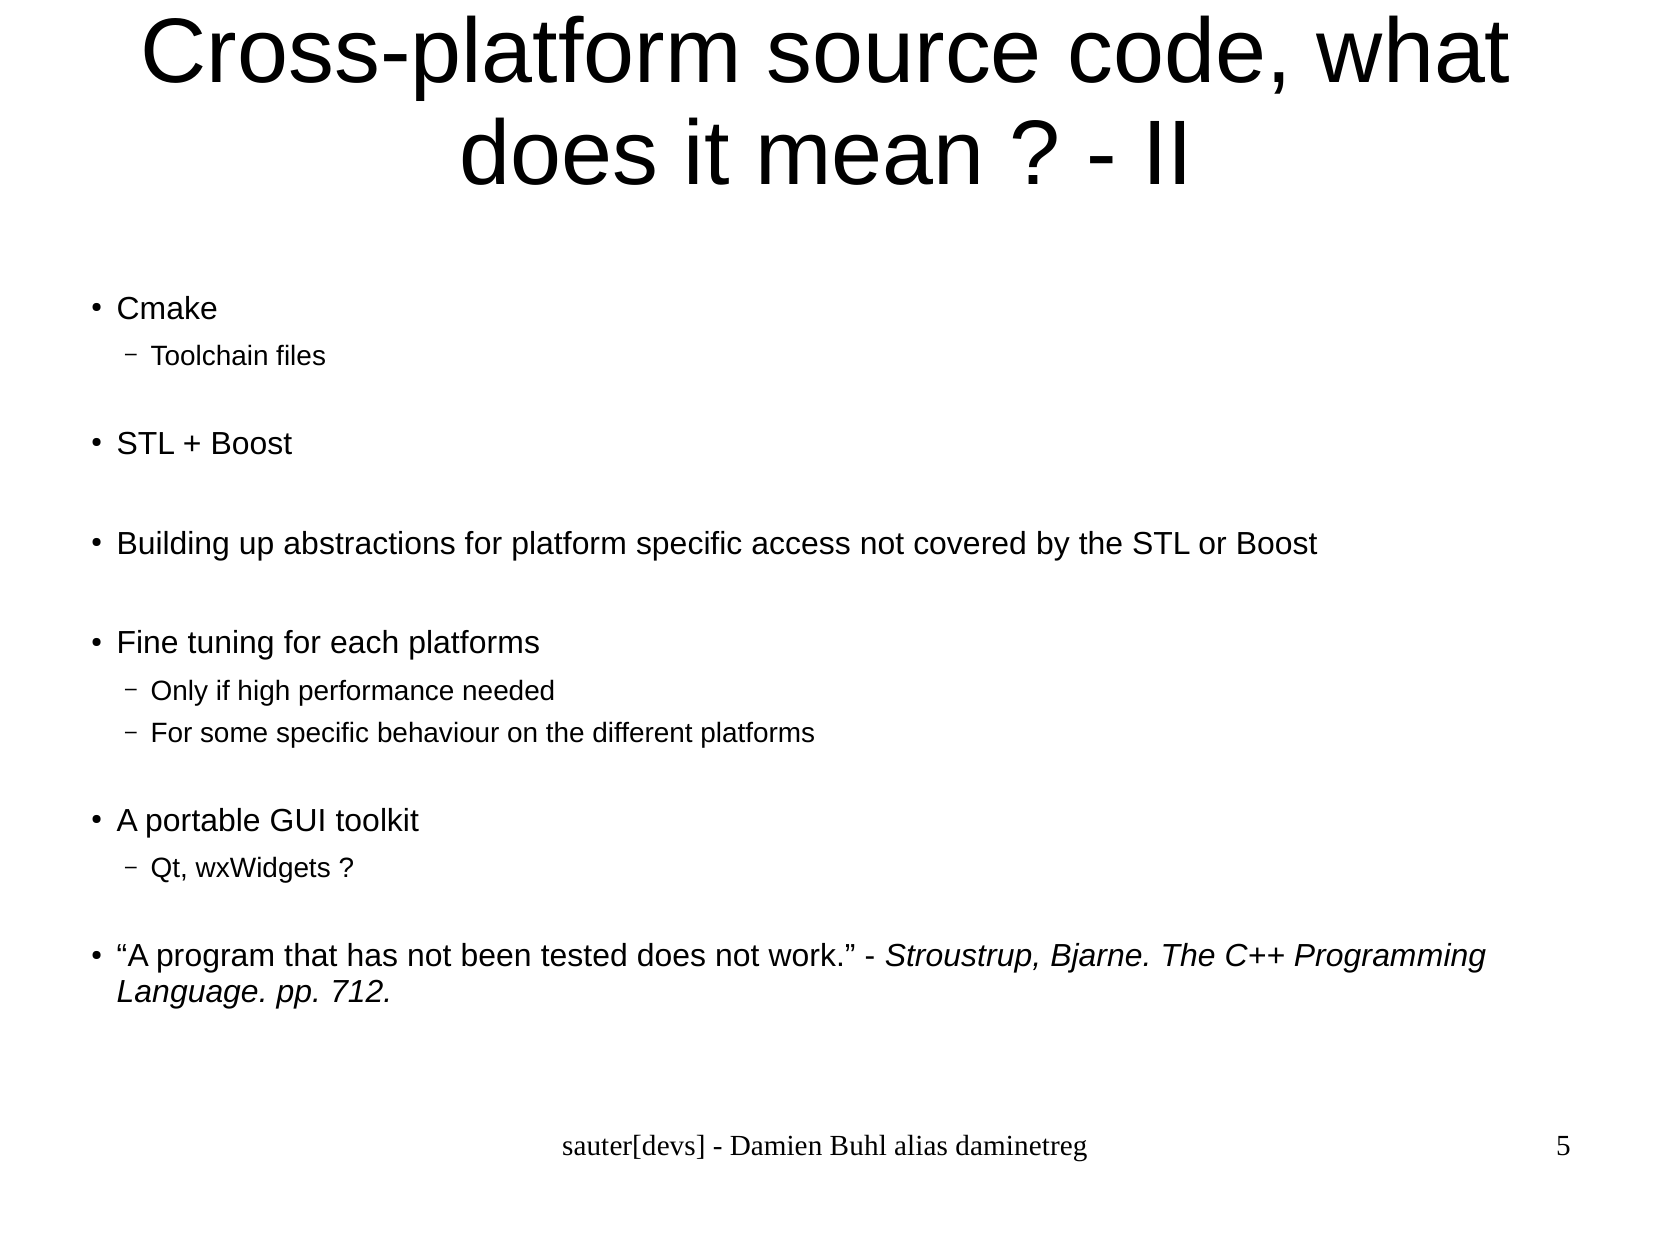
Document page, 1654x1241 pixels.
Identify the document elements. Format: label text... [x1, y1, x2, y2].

list Cmake Toolchain files STL + Boost Building up abstractions for platform specific access not covered by the STL or Boost Fine tuning for each platforms Only if high performance needed For some specific behaviour on the different platforms A portable GUI toolkit Qt, wxWidgets ? “A program that has not been tested does not work.” - Stroustrup, Bjarne. The C++ Programming Language. pp. 712. [82, 290, 1571, 1010]
title Cross-platform source code, what does it mean ? - II [82, 0, 1571, 290]
